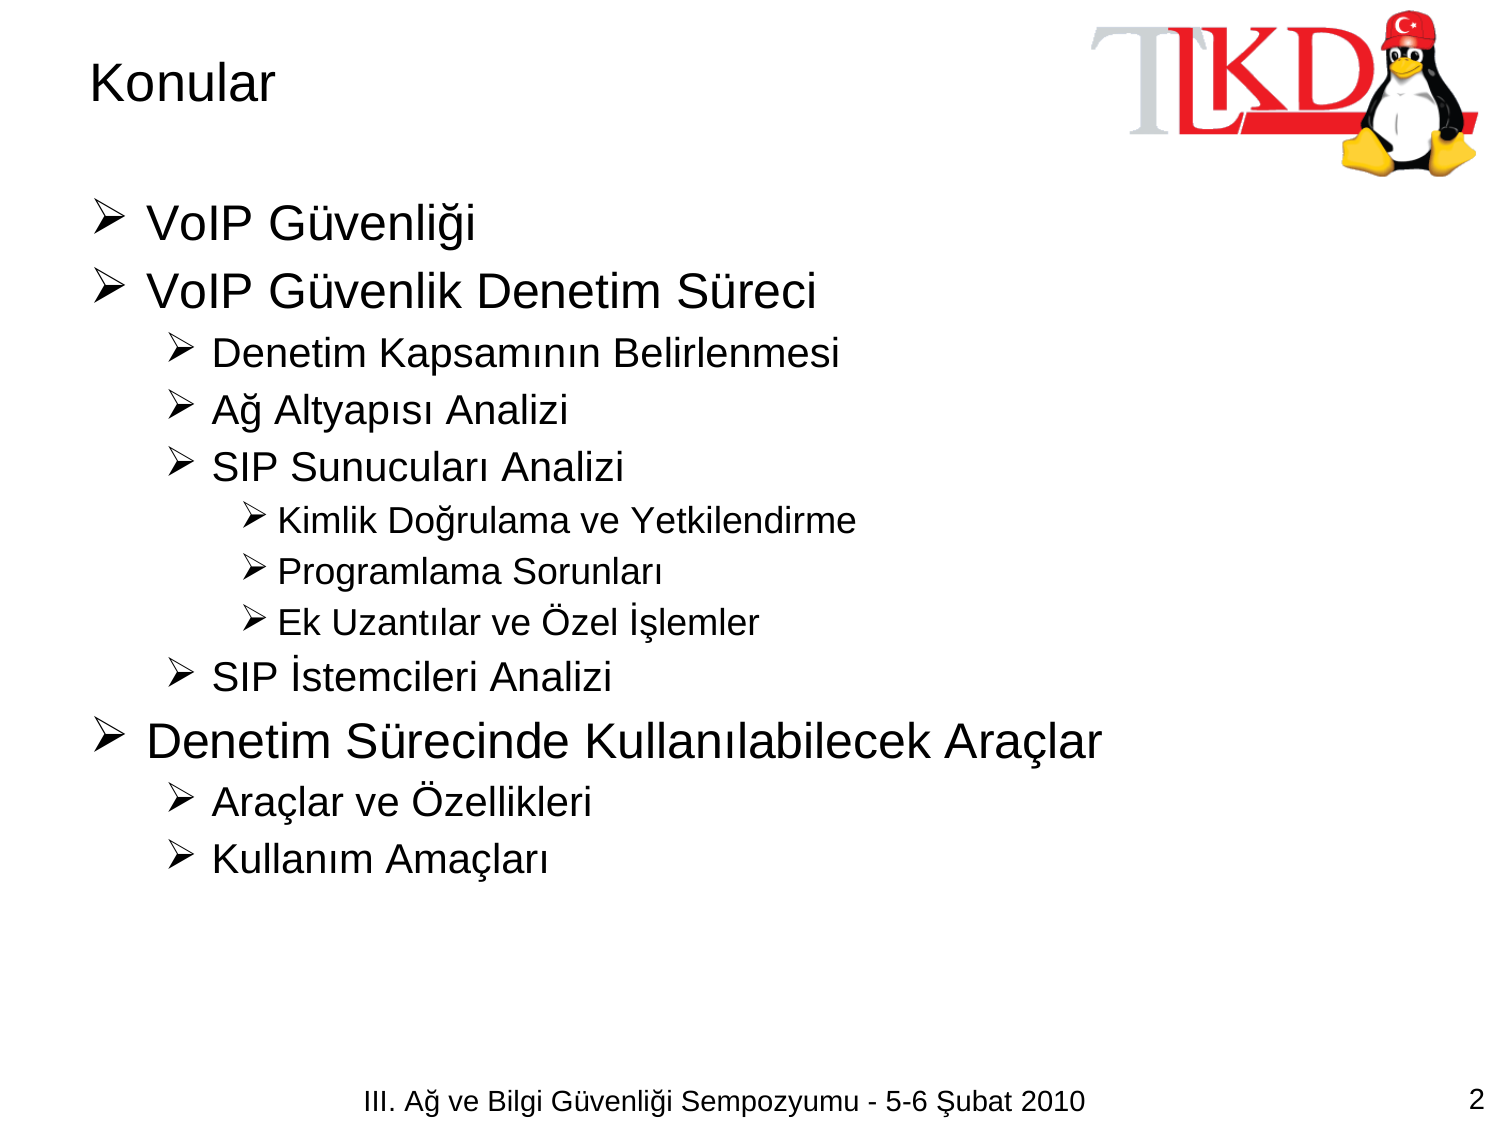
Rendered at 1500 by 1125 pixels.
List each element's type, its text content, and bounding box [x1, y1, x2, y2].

title Konular [75, 45, 1070, 166]
picture [1087, 0, 1491, 188]
list VoIP Güvenliği VoIP Güvenlik Denetim Süreci Denetim Kapsamının Belirlenmesi Ağ Altyapısı Analizi SIP Sunucuları Analizi Kimlik Doğrulama ve Yetkilendirme Programlama Sorunları Ek Uzantılar ve Özel İşlemler SIP İstemcileri Analizi Denetim Sürecinde Kullanılabilecek Araçlar Araçlar ve Özellikleri Kullanım Amaçları [75, 187, 1426, 1005]
